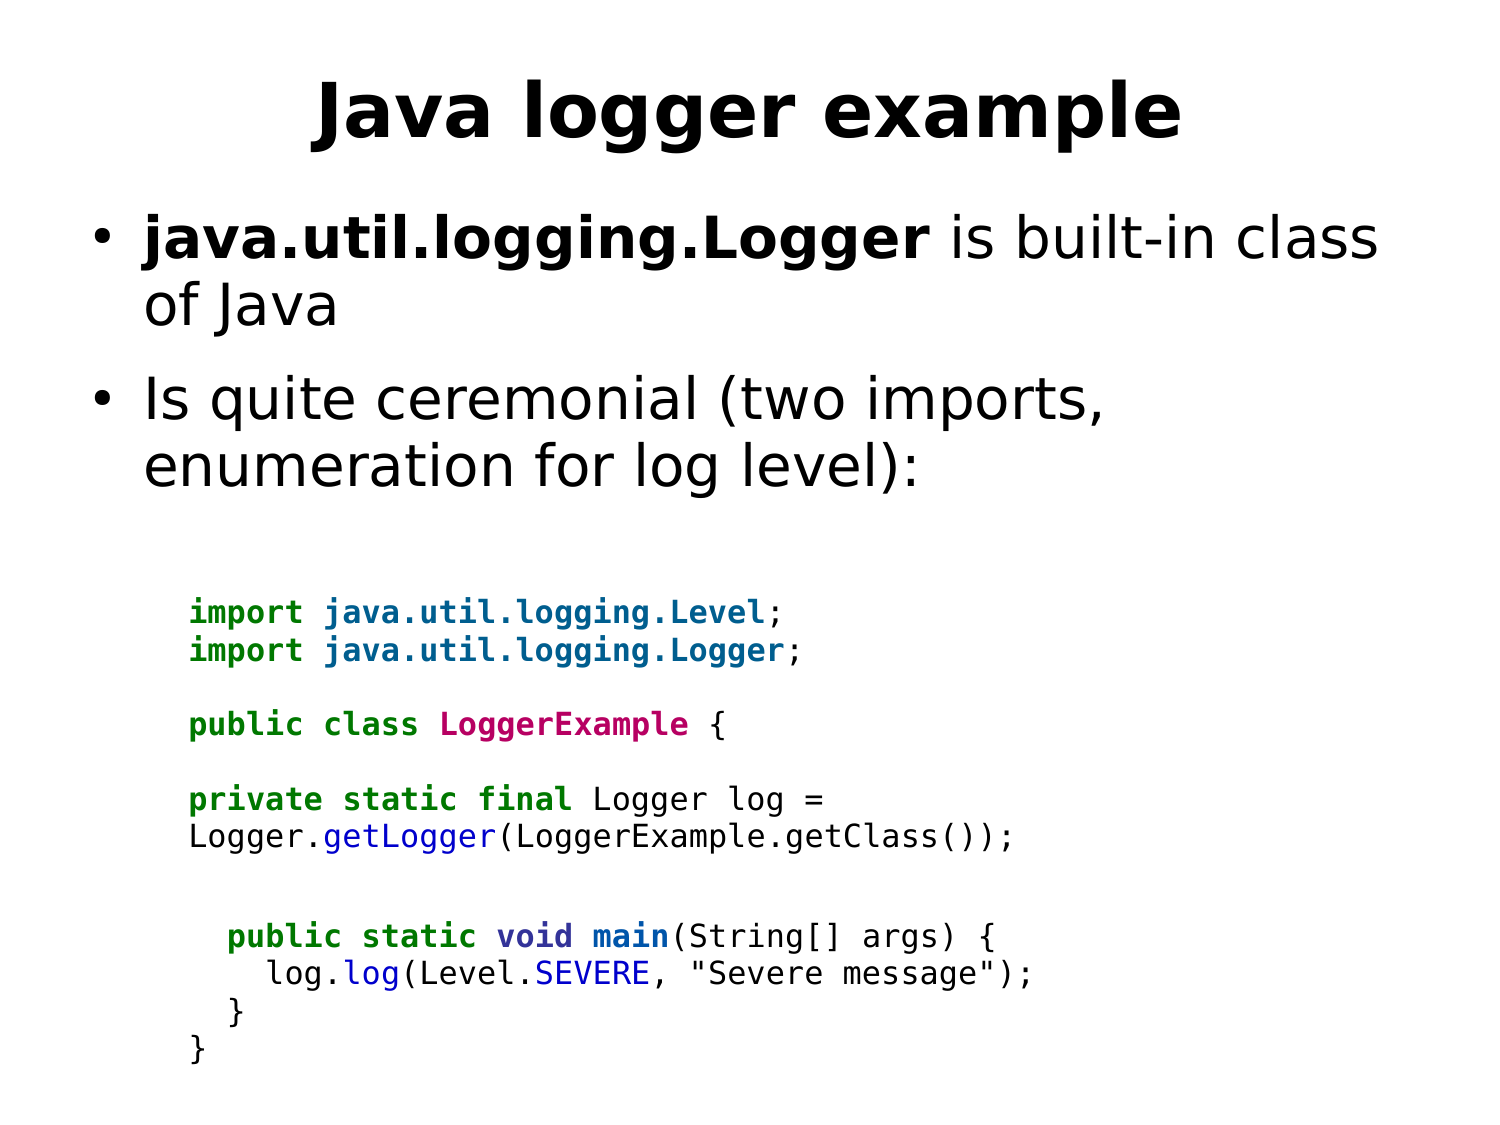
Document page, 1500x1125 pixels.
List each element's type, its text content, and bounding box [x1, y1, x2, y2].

list java.util.logging.Logger is built-in class of Java Is quite ceremonial (two imports, enumeration for log level): import java.util.logging.Level; import java.util.logging.Logger; public class LoggerExample { private static final Logger log = Logger.getLogger(LoggerExample.getClass()); public static void main(String[] args) { log.log(Level.SEVERE, "Severe message"); } } [75, 204, 1395, 1075]
title Java logger example [75, 44, 1425, 177]
